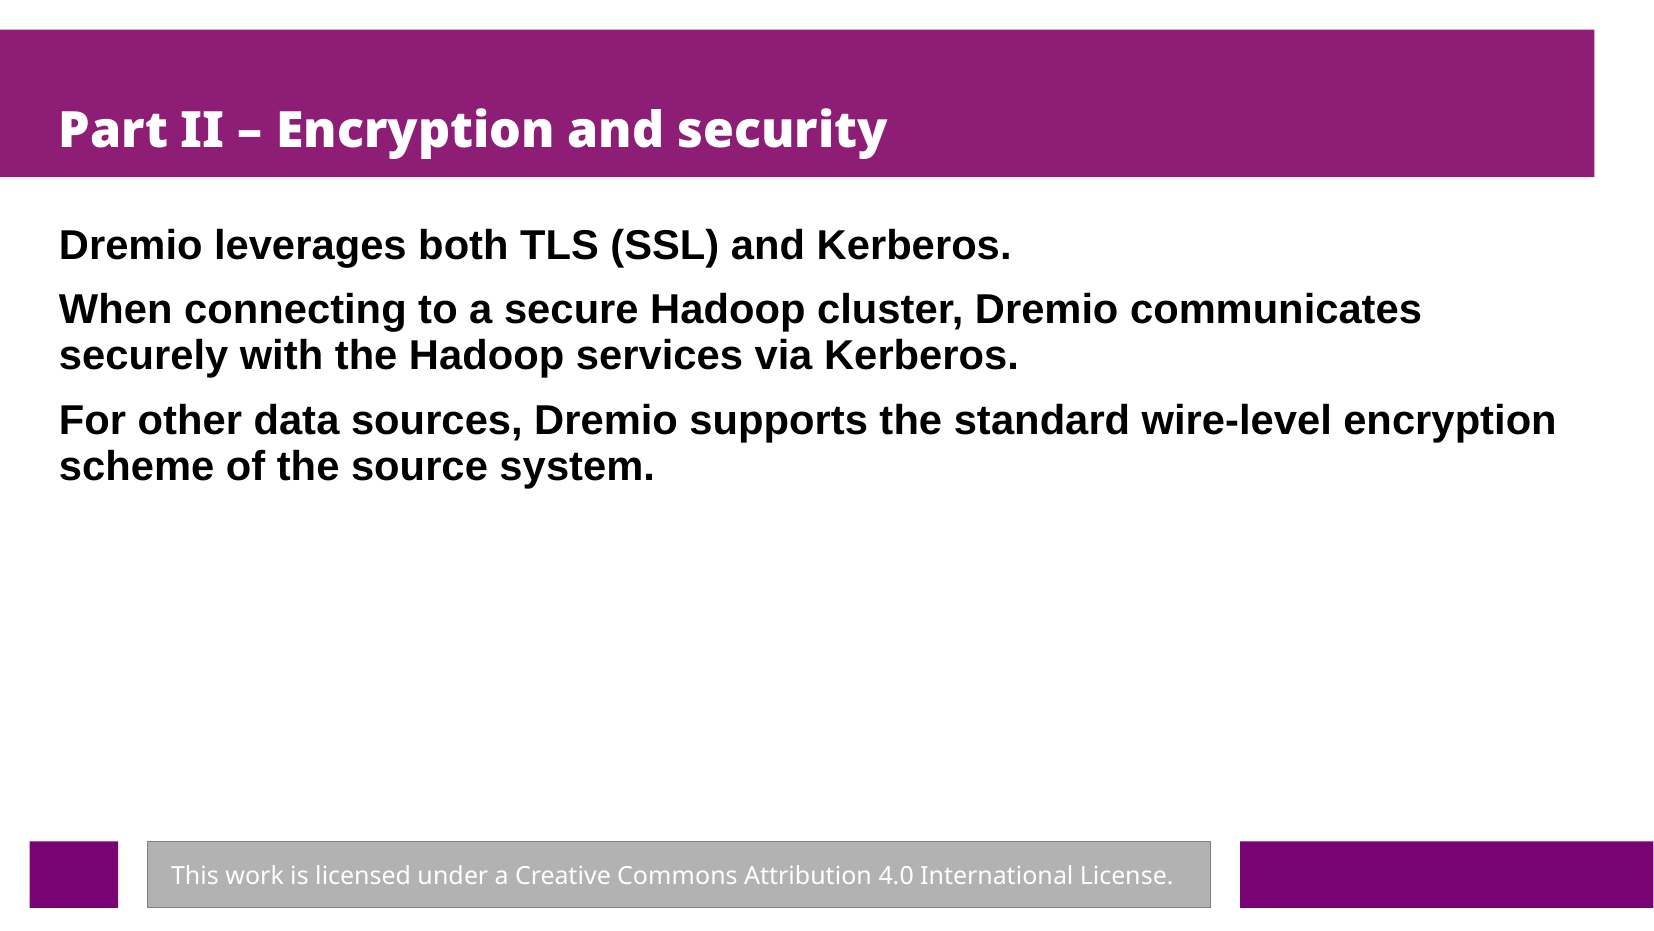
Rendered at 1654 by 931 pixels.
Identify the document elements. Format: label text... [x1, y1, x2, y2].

list Dremio leverages both TLS (SSL) and Kerberos. When connecting to a secure Hadoop cluster, Dremio communicates securely with the Hadoop services via Kerberos. For other data sources, Dremio supports the standard wire-level encryption scheme of the source system. [59, 221, 1565, 798]
title Part II – Encryption and security [59, 44, 1595, 163]
